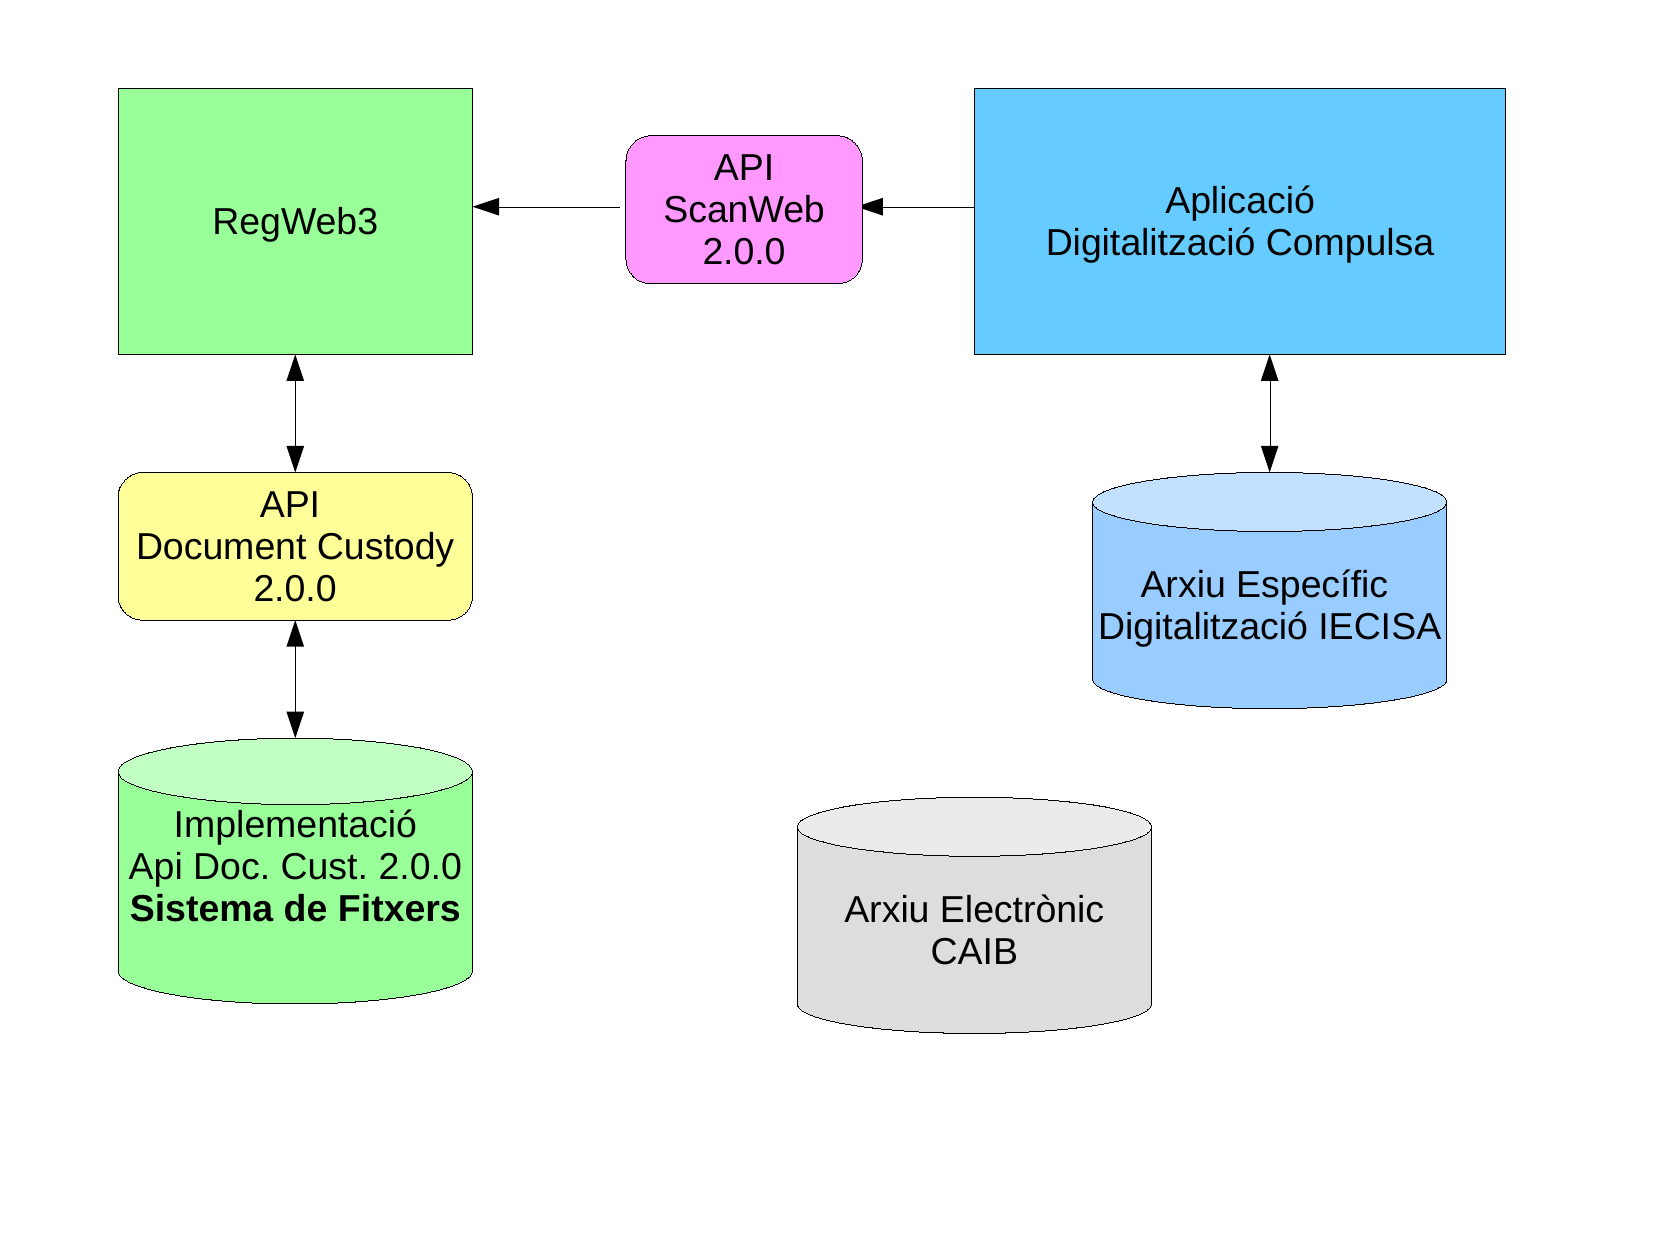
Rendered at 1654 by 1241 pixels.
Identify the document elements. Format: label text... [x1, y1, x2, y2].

text_box API ScanWeb 2.0.0 [625, 135, 863, 284]
text_box Arxiu Específic Digitalització IECISA [1092, 504, 1447, 709]
text_box Arxiu Electrònic CAIB [797, 829, 1152, 1034]
text_box API Document Custody 2.0.0 [118, 472, 473, 621]
text_box Aplicació Digitalització Compulsa [974, 88, 1506, 355]
text_box RegWeb3 [118, 88, 473, 355]
text_box Implementació Api Doc. Cust. 2.0.0 Sistema de Fitxers [118, 774, 473, 1004]
